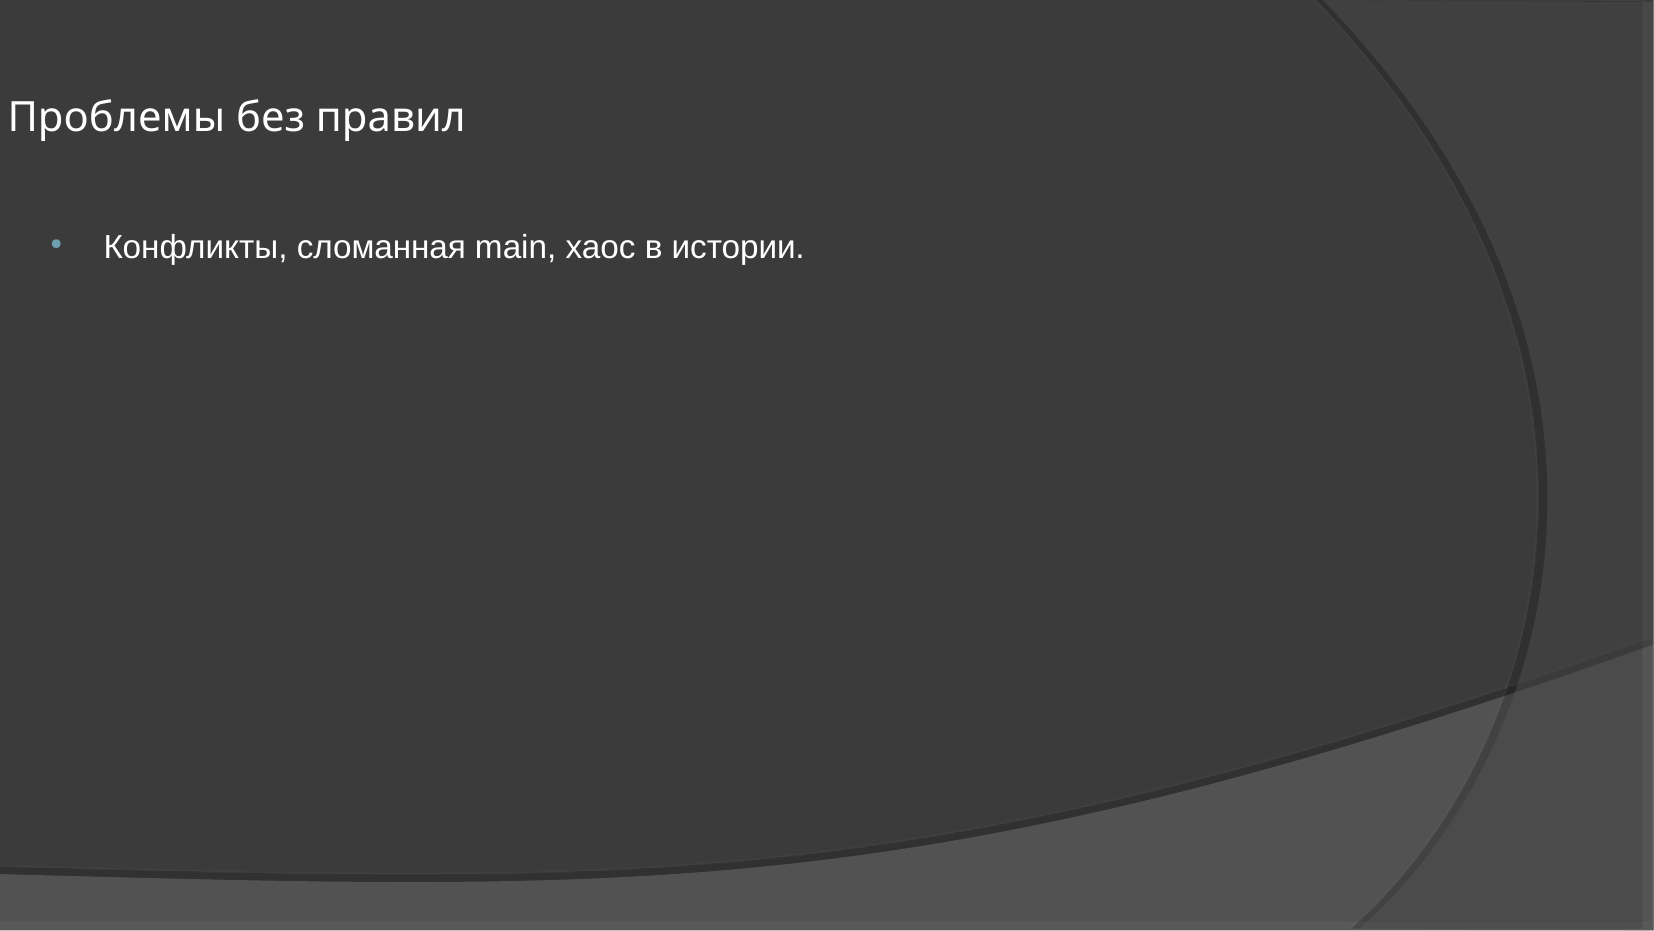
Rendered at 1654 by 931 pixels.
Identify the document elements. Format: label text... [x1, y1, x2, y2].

title Проблемы без правил [0, 36, 1489, 193]
list Конфликты, сломанная main, хаос в истории. [0, 217, 1489, 758]
